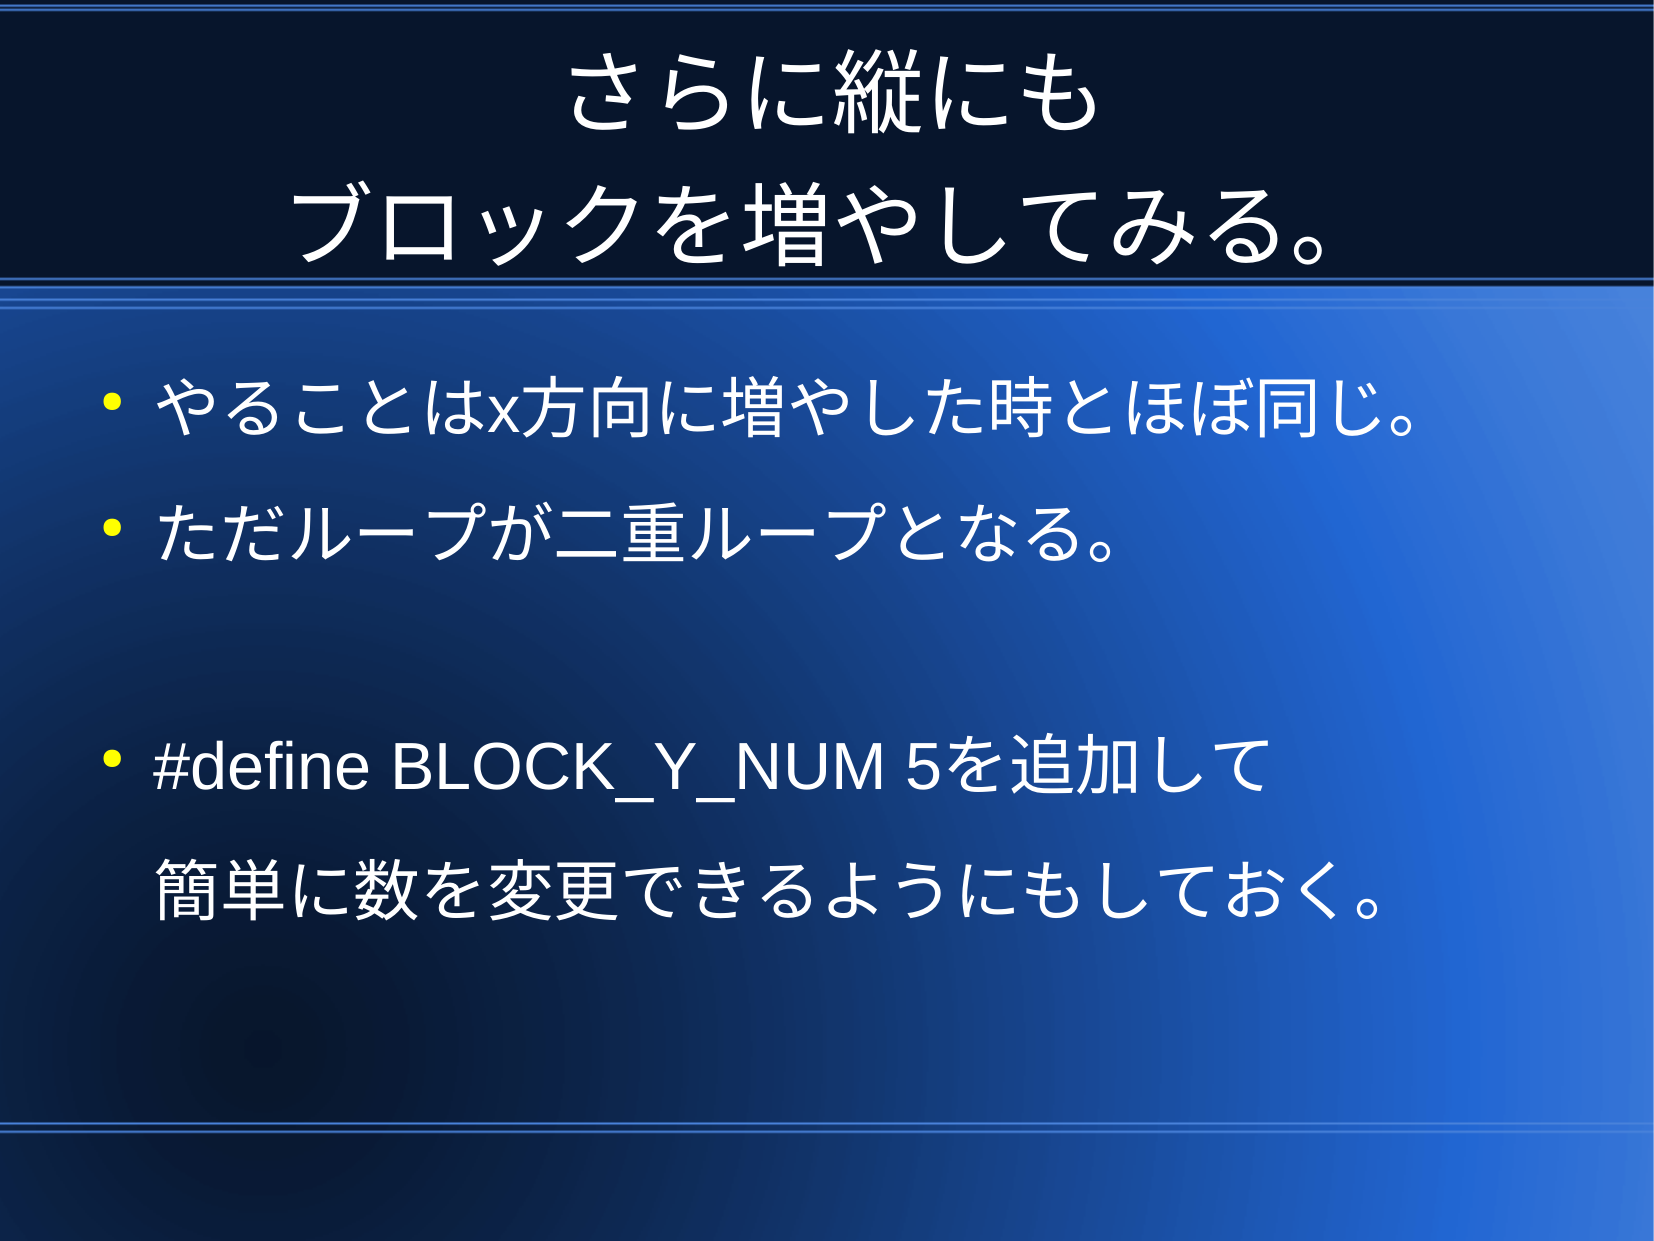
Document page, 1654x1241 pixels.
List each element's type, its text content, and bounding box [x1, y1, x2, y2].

picture [0, 0, 1654, 1241]
title さらに縦にも ブロックを増やしてみる。 [35, 49, 1630, 257]
list やることはx方向に増やした時とほぼ同じ。 ただループが二重ループとなる。 #define BLOCK_Y_NUM 5を追加して 簡単に数を変更できるようにもしておく。 [82, 355, 1571, 1174]
